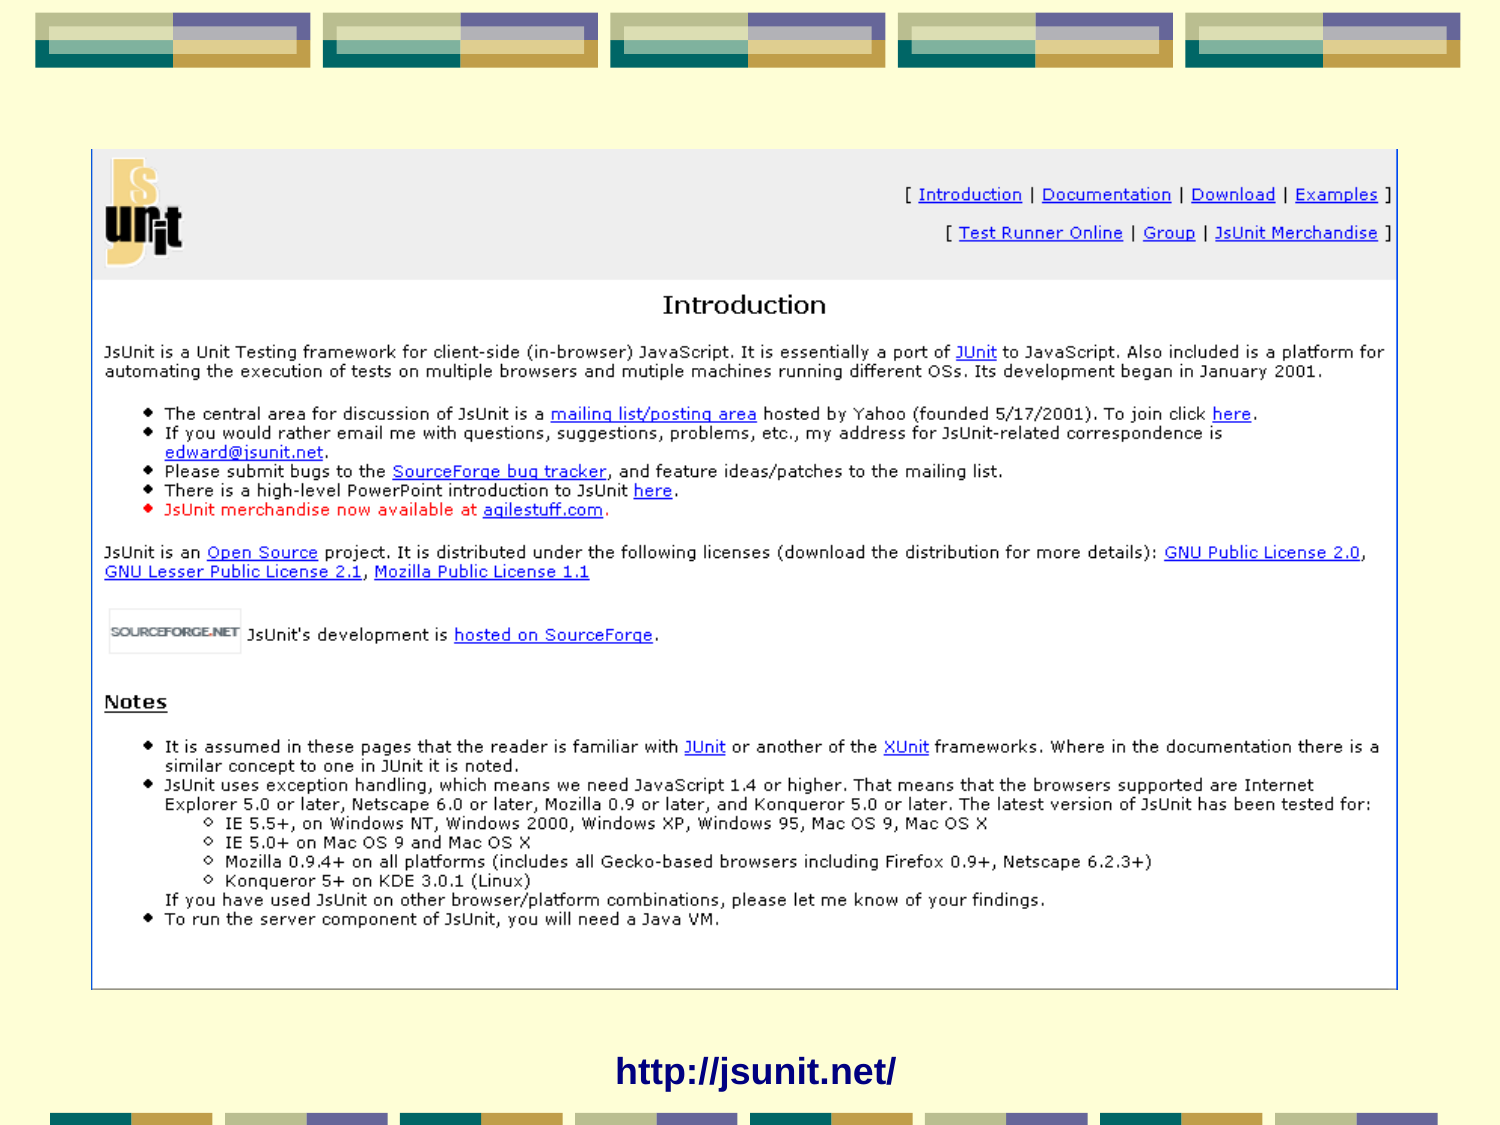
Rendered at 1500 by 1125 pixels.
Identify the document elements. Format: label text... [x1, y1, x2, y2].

picture [91, 149, 1398, 990]
text_box http://jsunit.net/ [557, 1047, 956, 1104]
